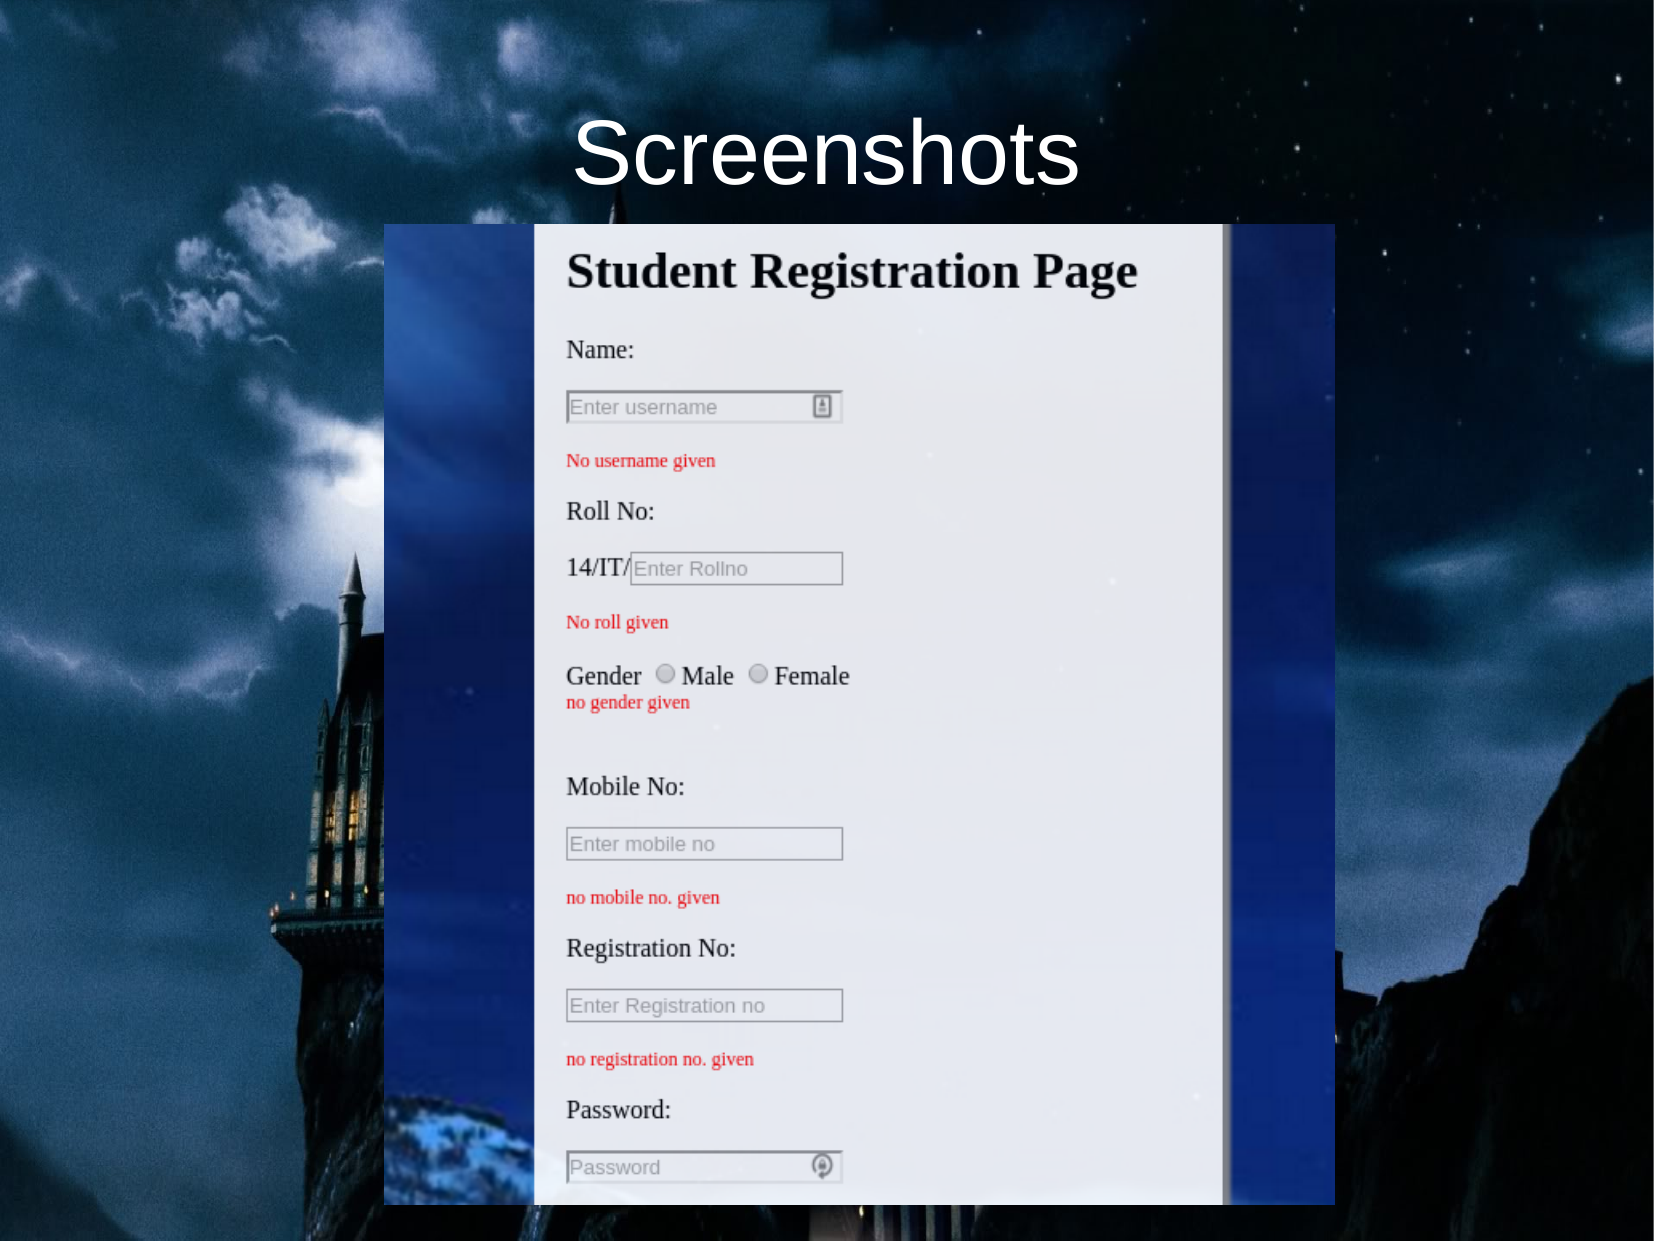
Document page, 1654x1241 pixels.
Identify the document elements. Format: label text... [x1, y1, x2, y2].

picture [0, 0, 1654, 1241]
title Screenshots [82, 49, 1571, 257]
